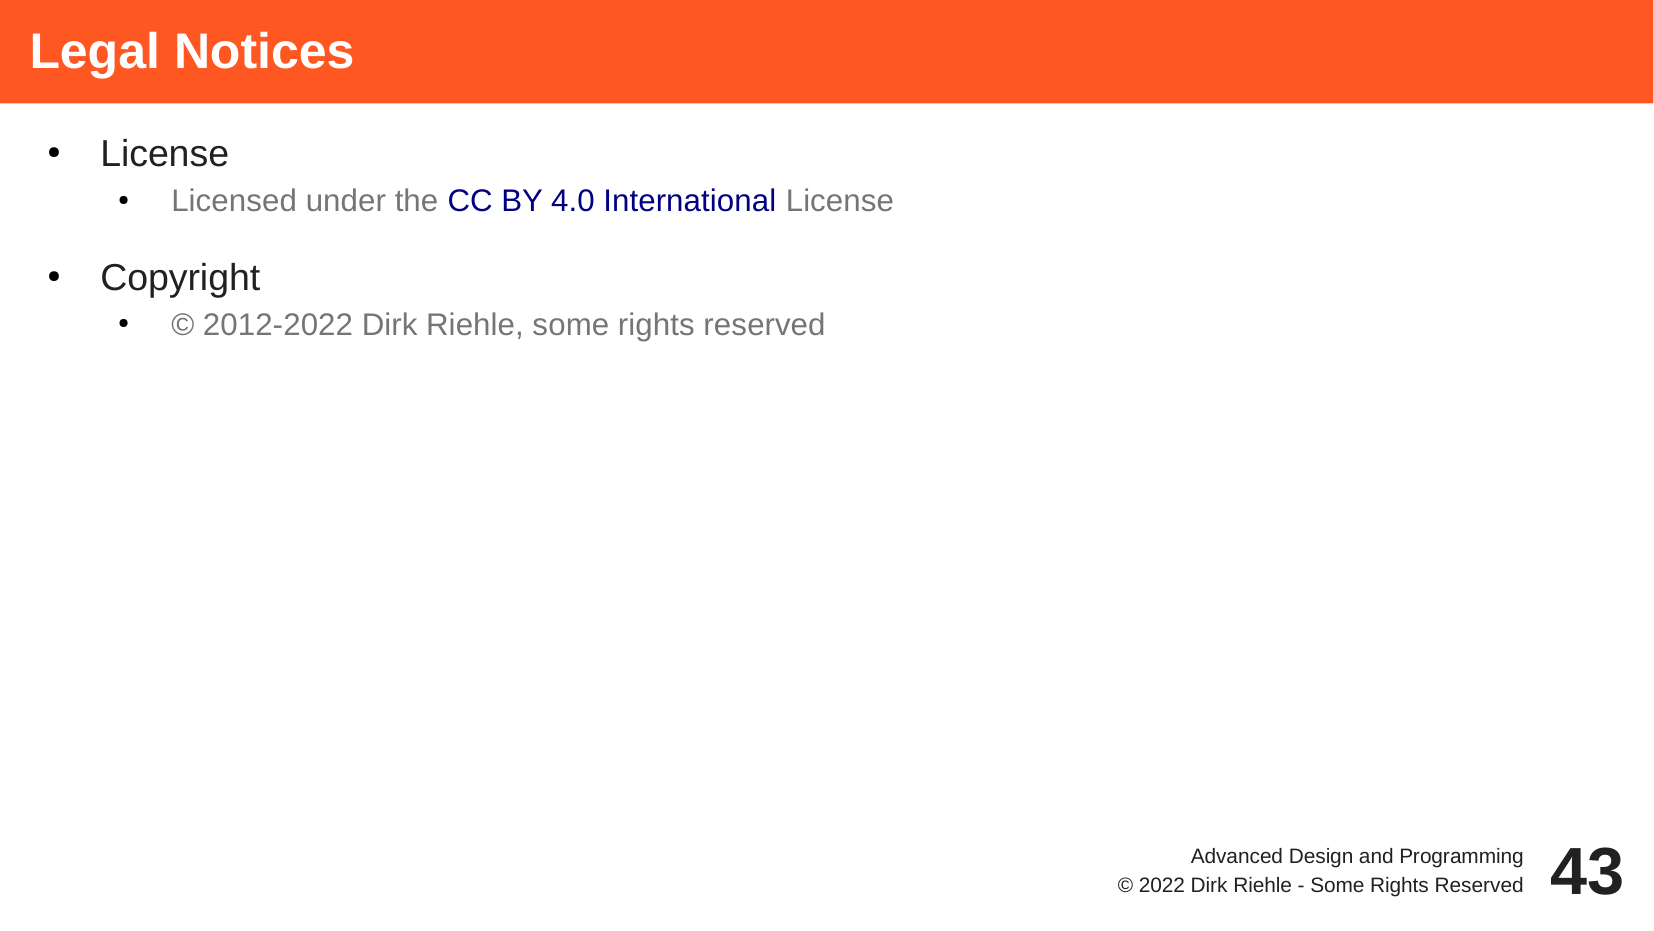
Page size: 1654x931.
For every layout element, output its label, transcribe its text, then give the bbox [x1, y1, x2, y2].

list License Licensed under the CC BY 4.0 International License Copyright © 2012-2022 Dirk Riehle, some rights reserved [29, 132, 1625, 813]
title Legal Notices [0, 0, 1654, 104]
